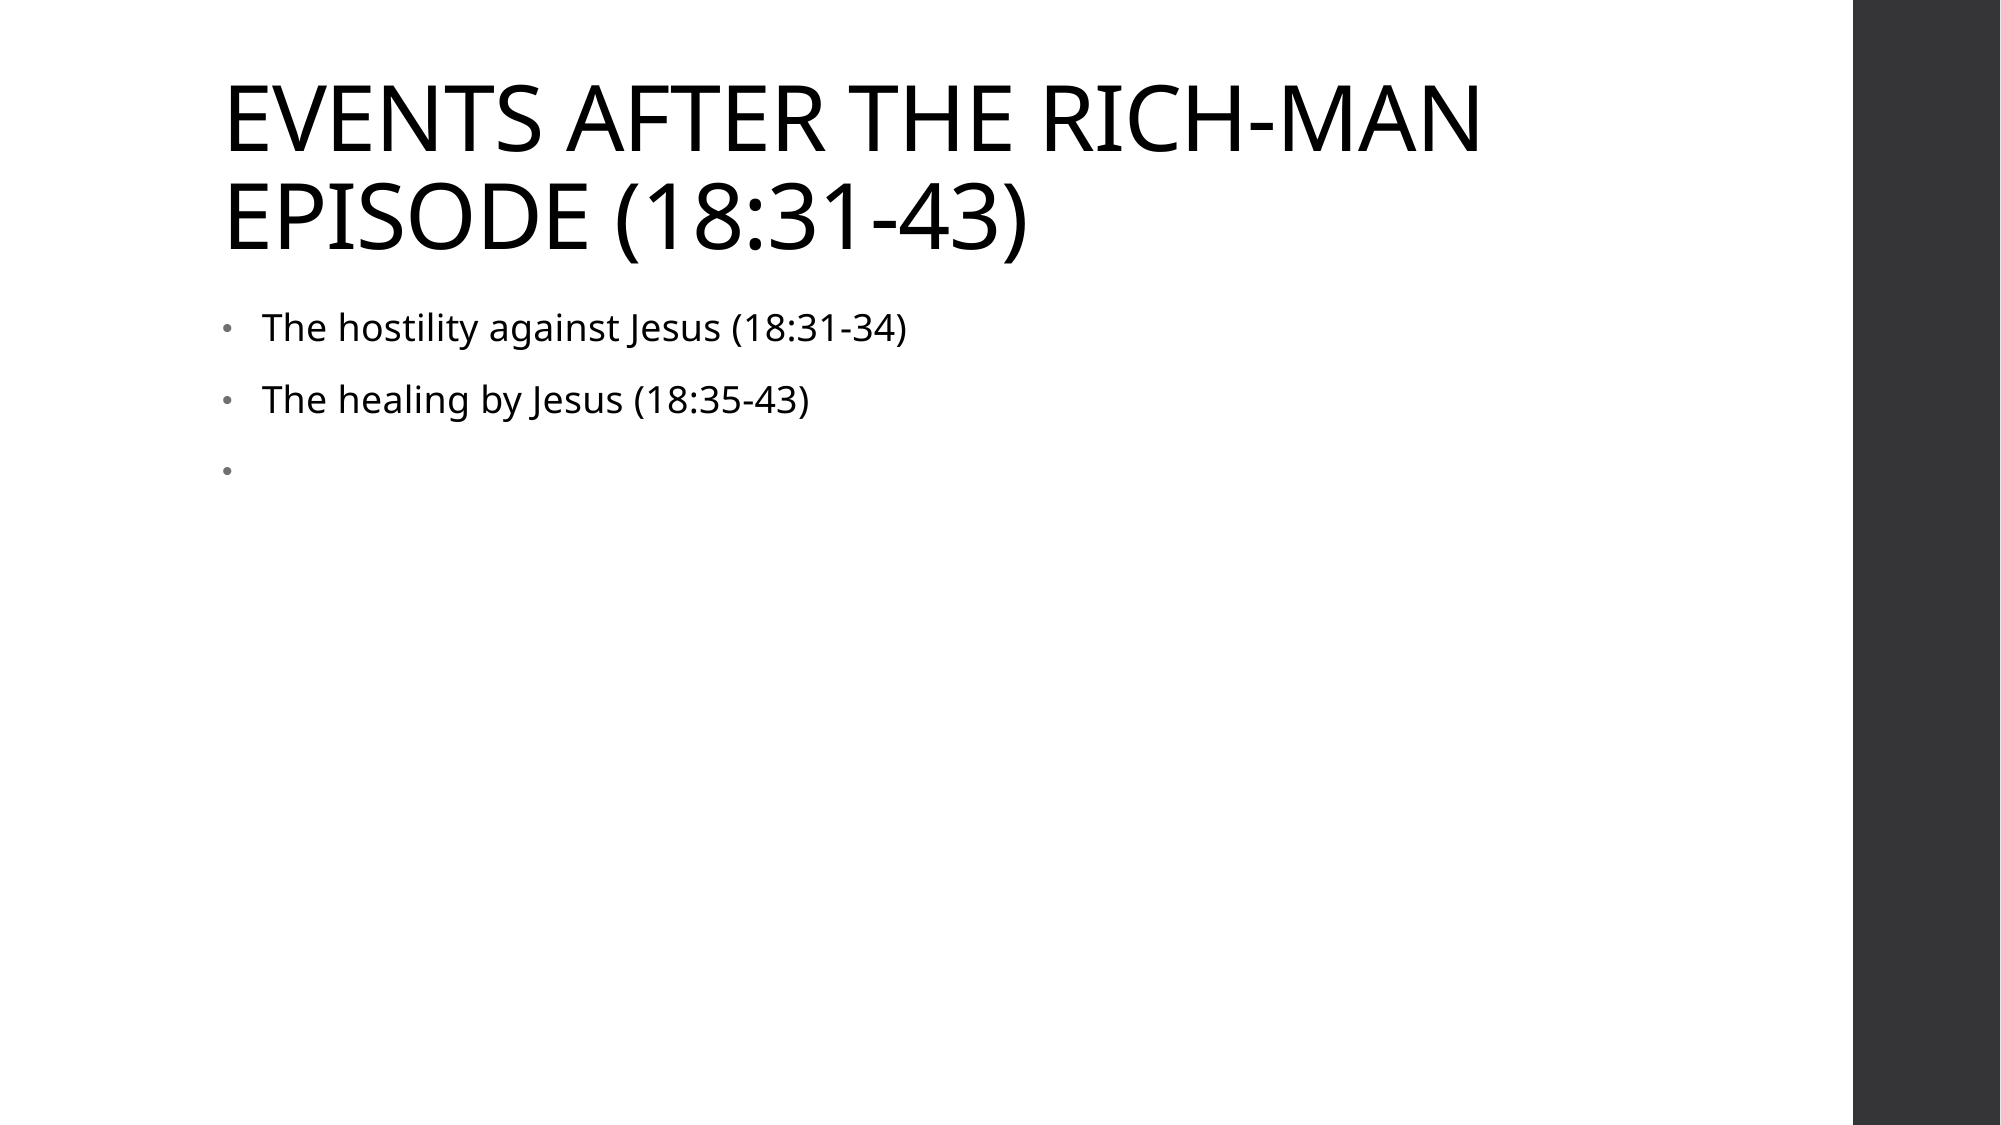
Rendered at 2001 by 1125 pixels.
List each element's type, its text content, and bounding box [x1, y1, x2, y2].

list The hostility against Jesus (18:31-34) The healing by Jesus (18:35-43) [206, 299, 1617, 1014]
title EVENTS AFTER THE RICH-MAN EPISODE (18:31-43) [206, 60, 1797, 278]
